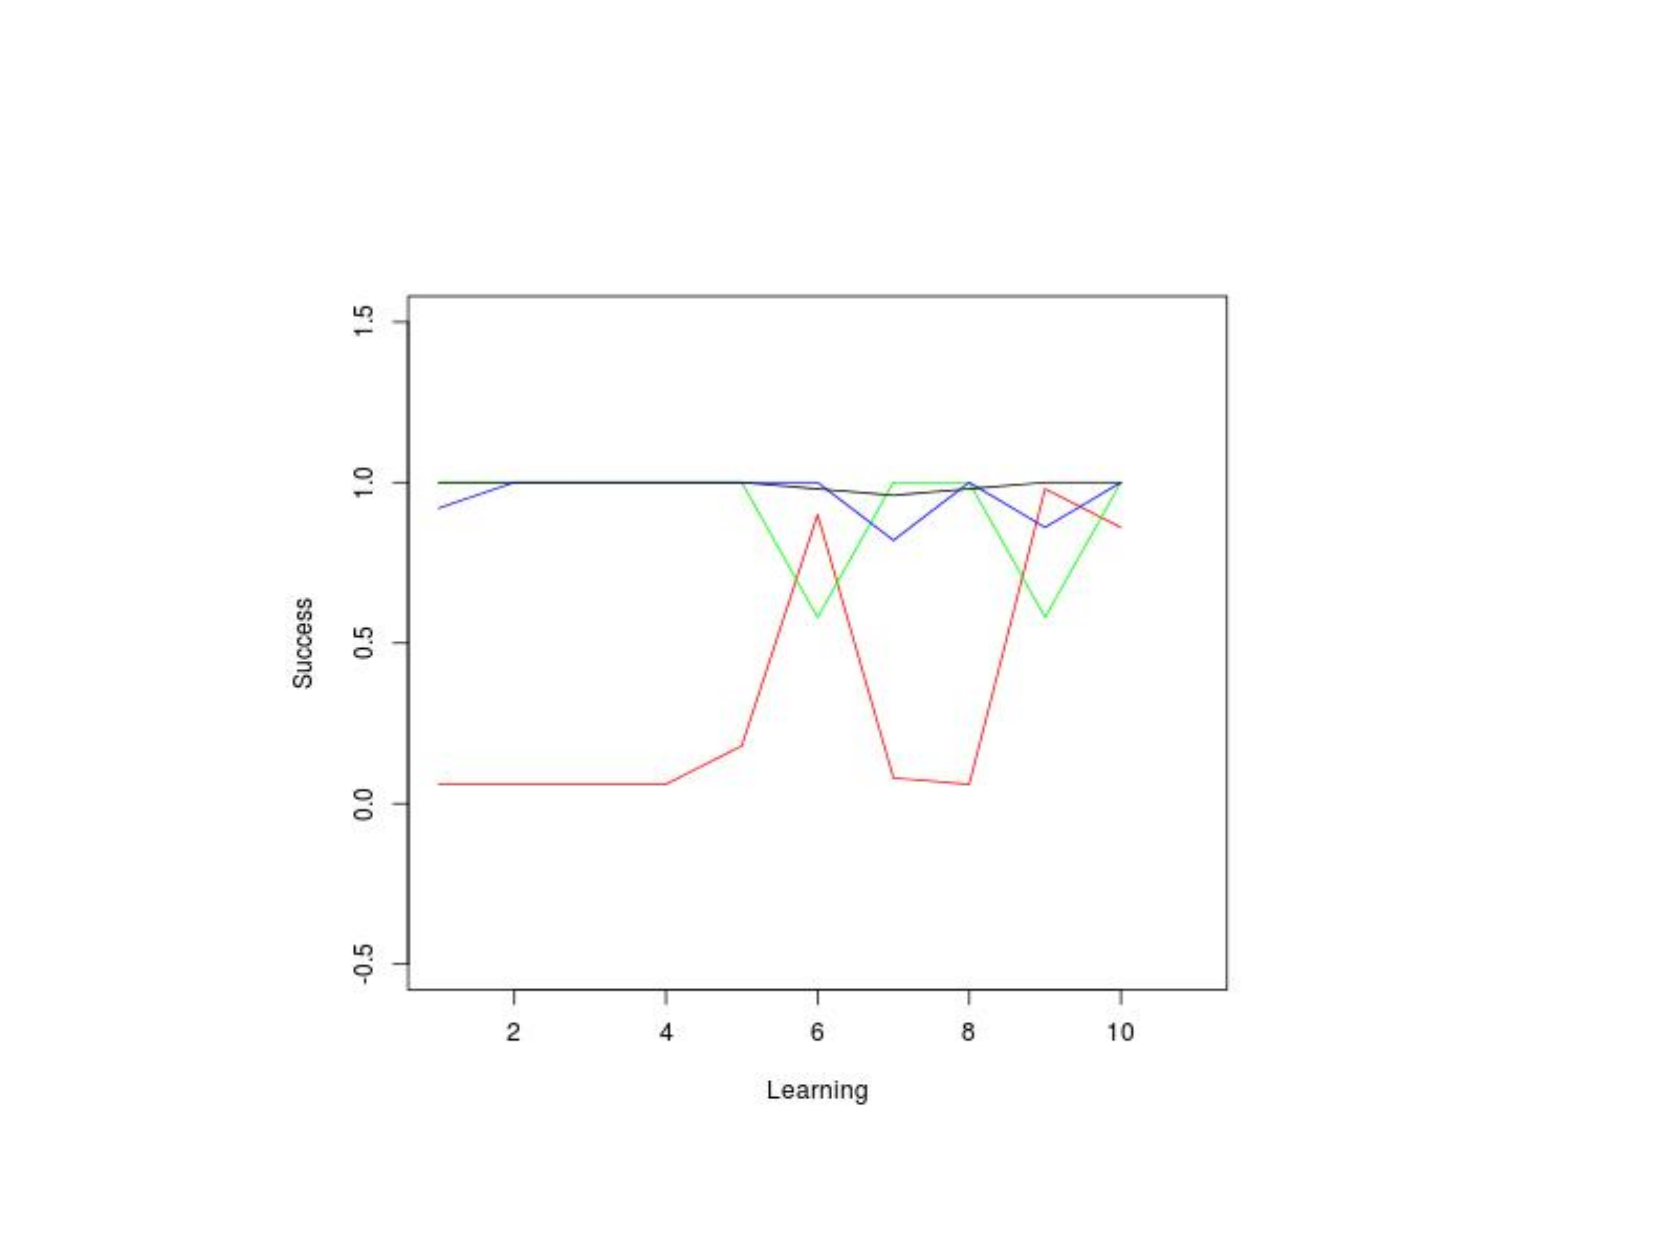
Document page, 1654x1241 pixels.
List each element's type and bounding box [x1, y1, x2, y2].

picture [285, 179, 1291, 1137]
